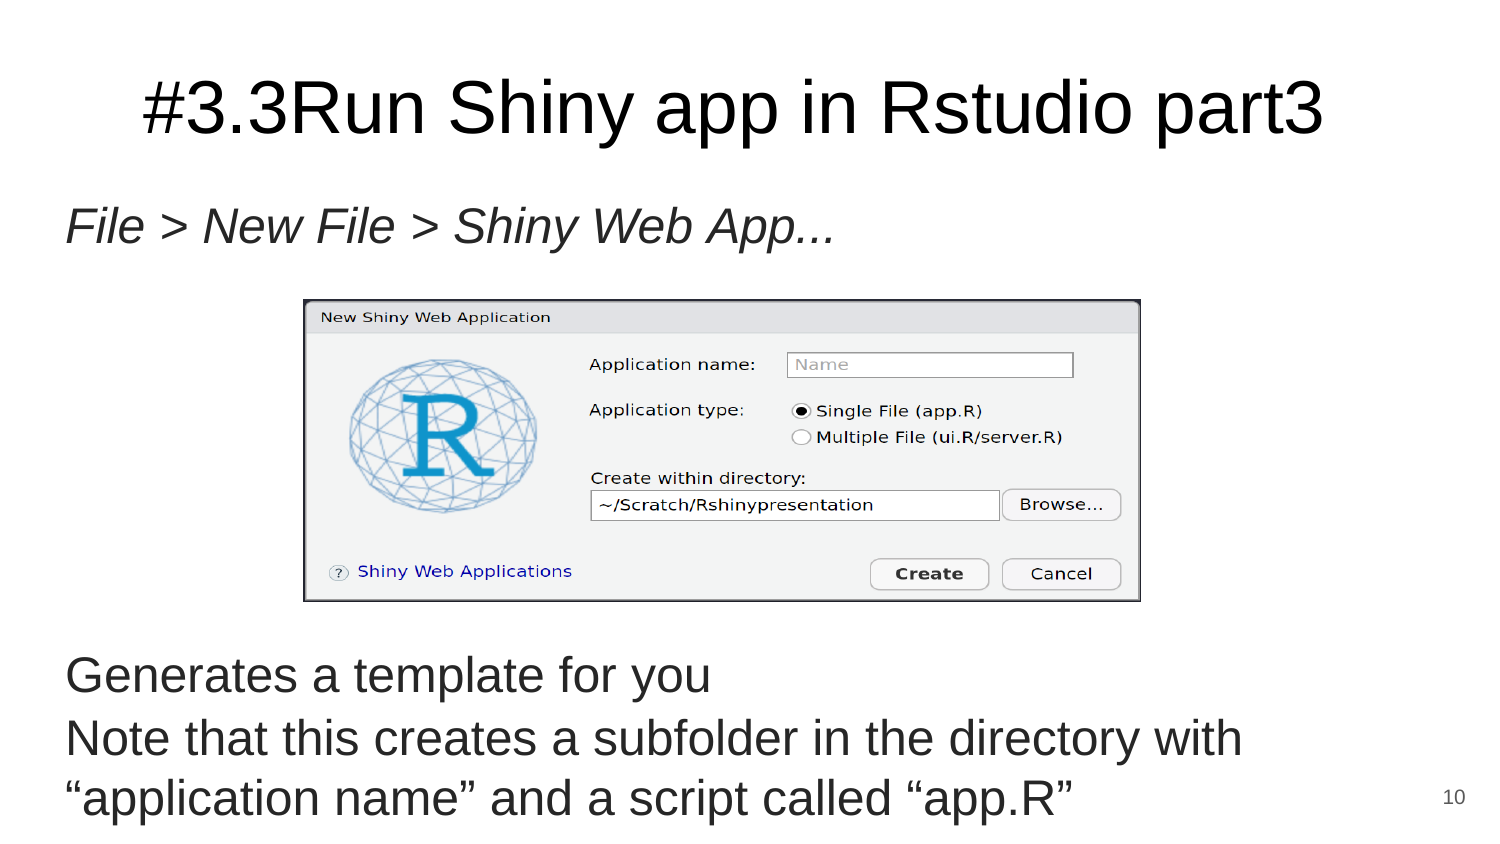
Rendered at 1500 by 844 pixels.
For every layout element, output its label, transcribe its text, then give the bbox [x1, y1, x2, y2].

text_box File > New File > Shiny Web App... [63, 190, 841, 254]
picture [303, 299, 1141, 602]
slide_number <number> [1438, 783, 1470, 844]
text_box Generates a template for you Note that this creates a subfolder in the directory with “application name” and a script called “app.R” [63, 640, 1350, 826]
title #3.3Run Shiny app in Rstudio part3 [141, 56, 1358, 200]
